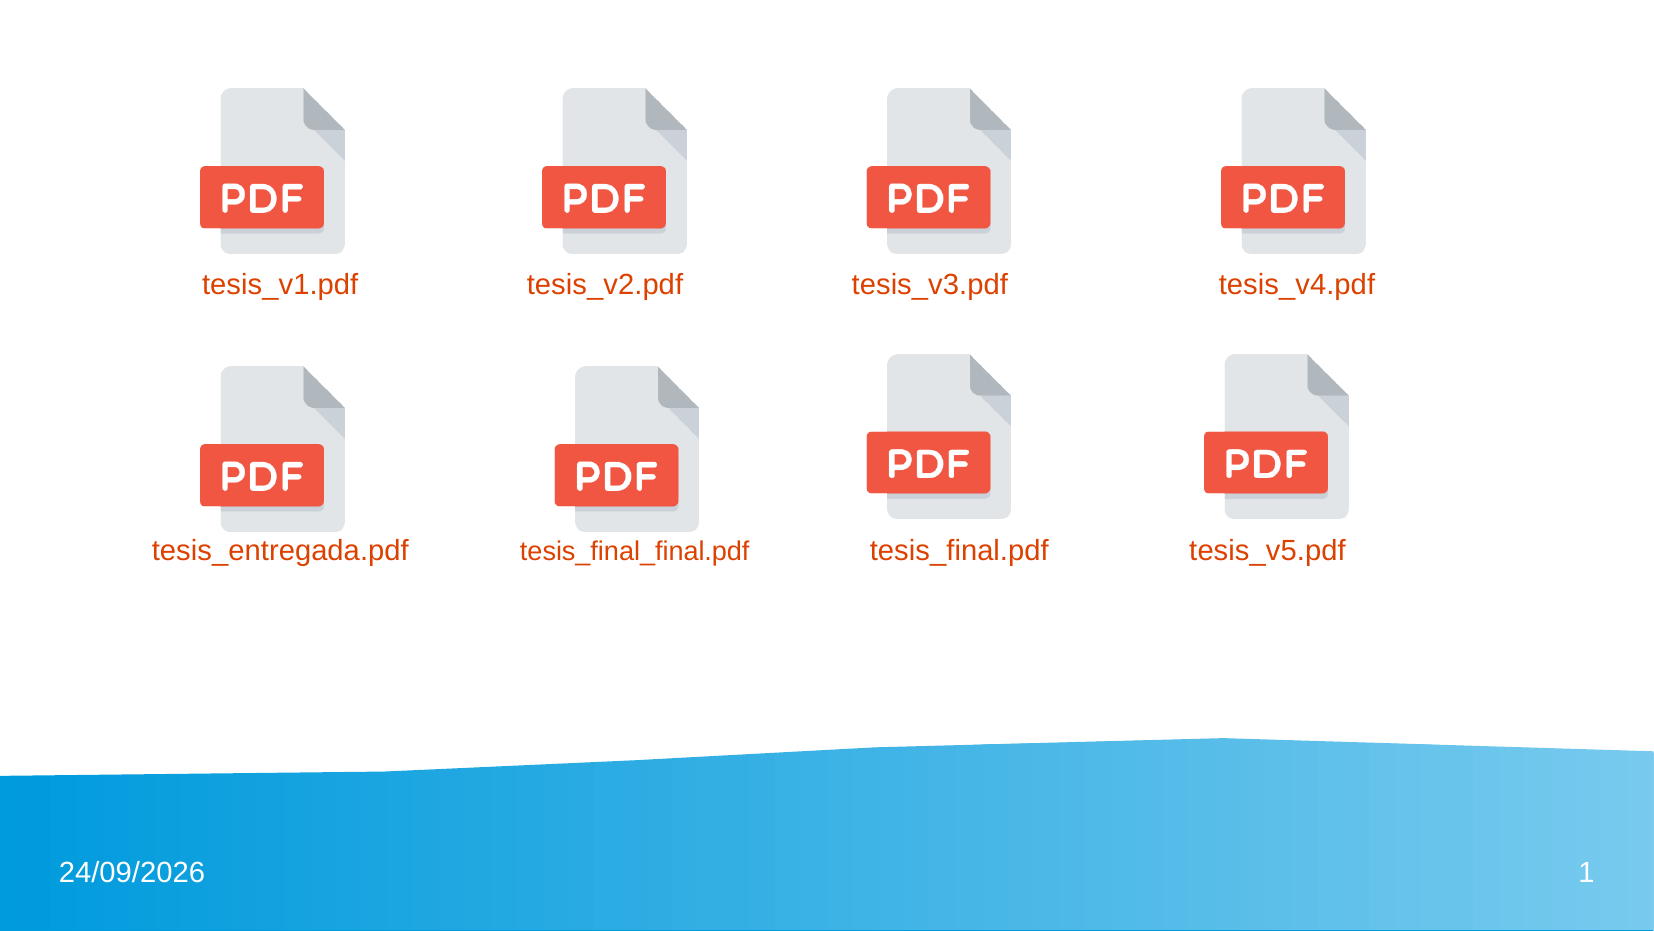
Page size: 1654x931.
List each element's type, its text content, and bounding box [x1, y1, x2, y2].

title tesis_v5.pdf [1164, 481, 1371, 621]
title tesis_final_final.pdf [472, 481, 798, 621]
picture [189, 88, 355, 254]
picture [544, 366, 709, 532]
picture [856, 88, 1021, 254]
picture [856, 354, 1021, 519]
picture [1193, 354, 1359, 519]
picture [531, 88, 697, 215]
title tesis_v3.pdf [826, 215, 1034, 355]
picture [189, 366, 355, 532]
title tesis_entregada.pdf [118, 481, 443, 621]
picture [1210, 88, 1376, 254]
title tesis_v2.pdf [501, 215, 709, 355]
title tesis_final.pdf [856, 481, 1063, 621]
title tesis_v1.pdf [177, 215, 384, 355]
title tesis_v4.pdf [1193, 215, 1401, 355]
